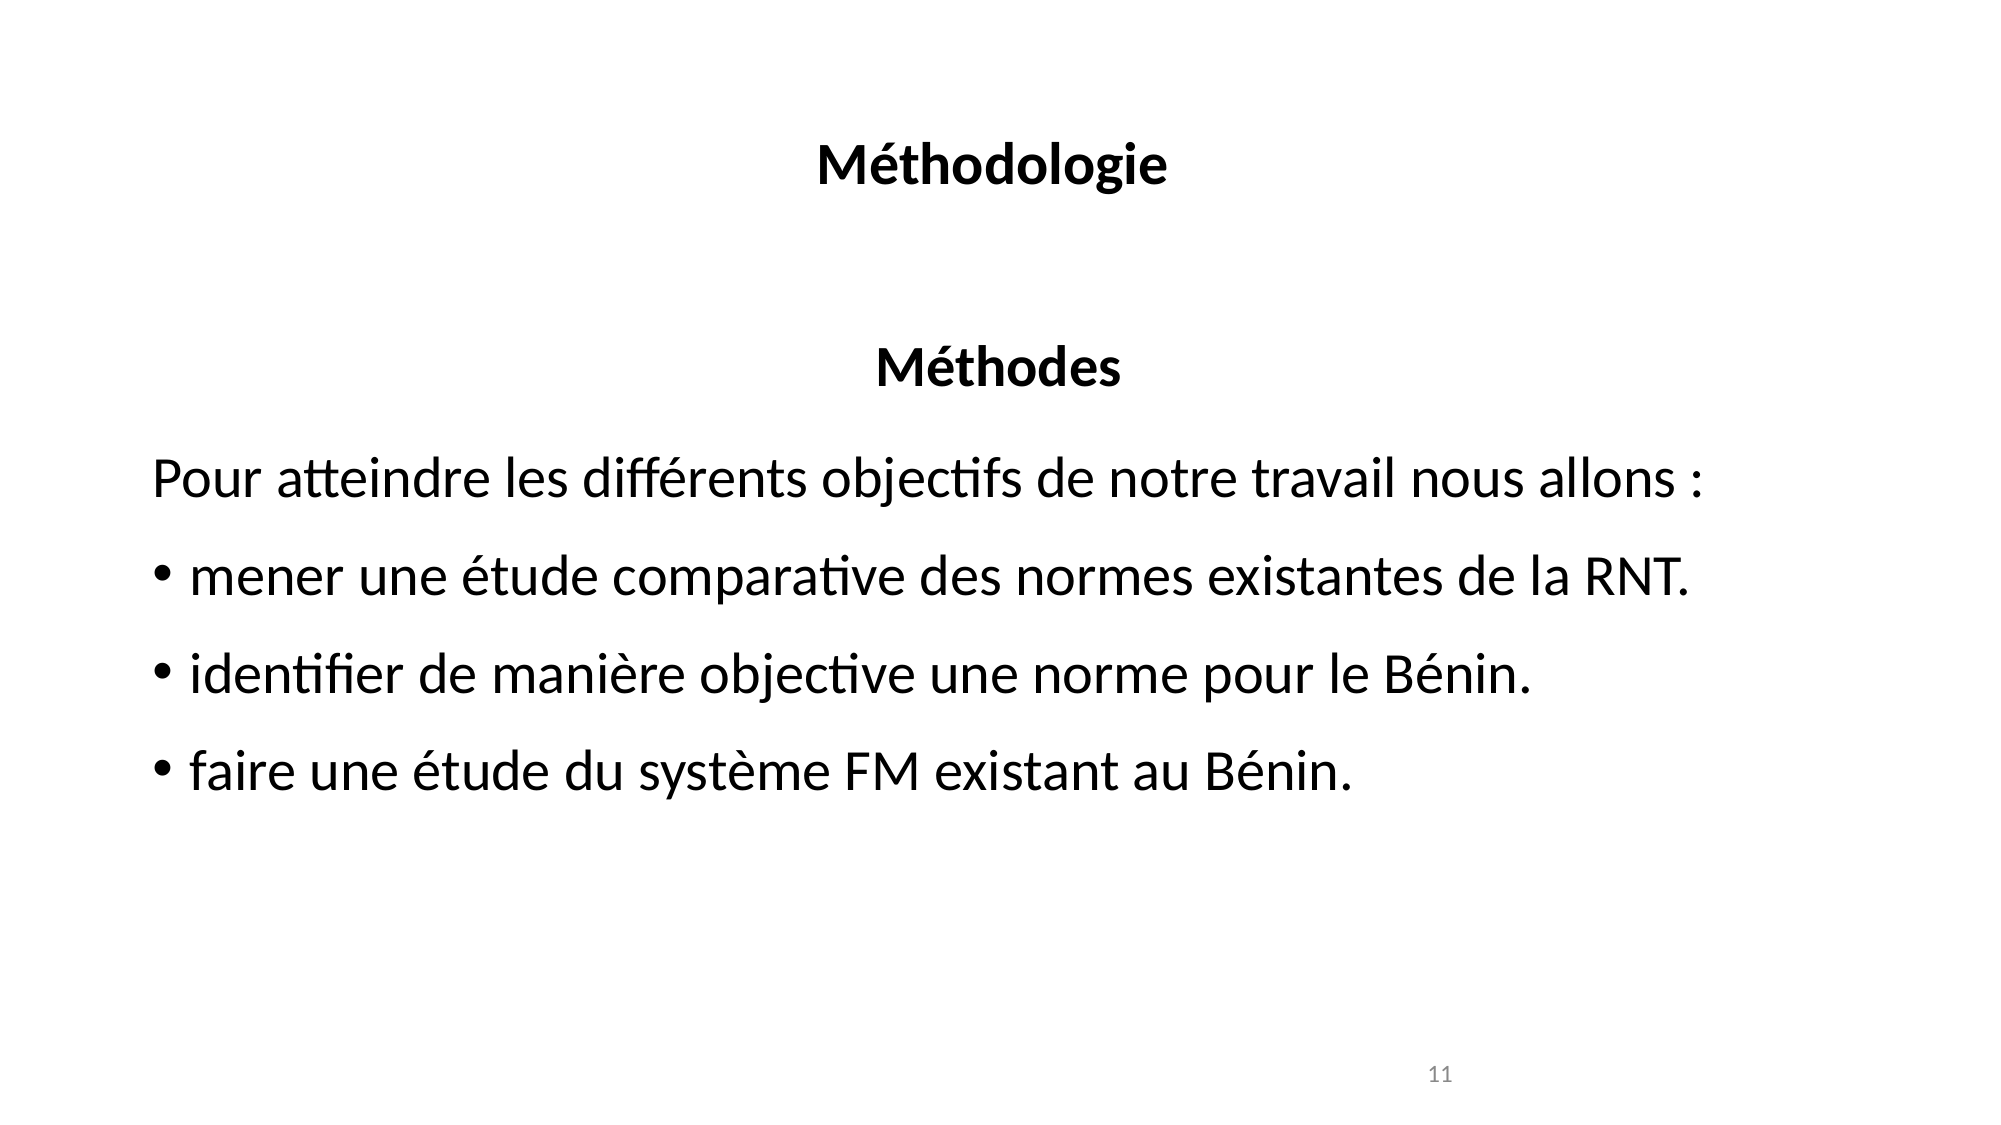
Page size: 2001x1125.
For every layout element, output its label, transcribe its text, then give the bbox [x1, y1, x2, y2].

text_box Méthodes [860, 320, 1140, 407]
text_box [1412, 1042, 1863, 1103]
title Méthodologie [137, 59, 1863, 278]
list Pour atteindre les différents objectifs de notre travail nous allons : mener une étude comparative des normes existantes de la RNT. identifier de manière objective une norme pour le Bénin. faire une étude du système FM existant au Bénin. [137, 299, 1863, 1014]
